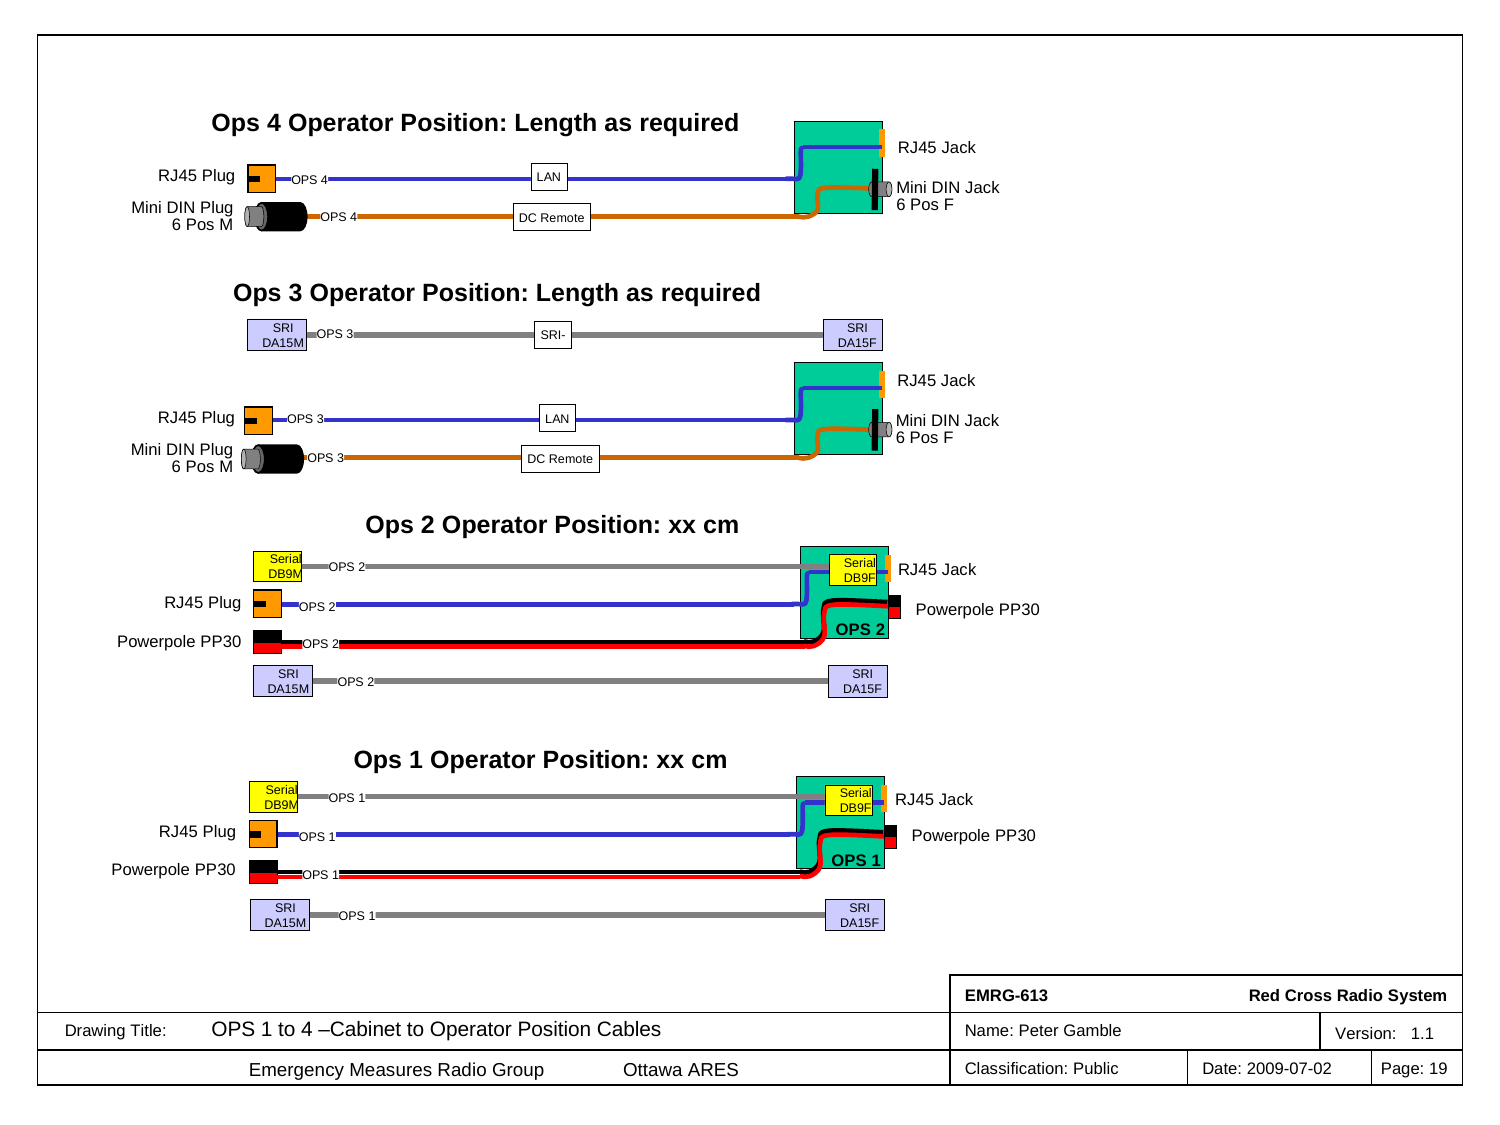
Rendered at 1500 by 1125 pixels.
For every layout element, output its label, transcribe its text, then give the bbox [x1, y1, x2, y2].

text_box Powerpole PP30 [896, 820, 1051, 853]
text_box Serial DB9F [829, 554, 877, 586]
text_box [257, 630, 282, 654]
text_box DC Remote [513, 203, 591, 231]
text_box OPS 1 [302, 866, 340, 882]
text_box OPS 3 [287, 411, 325, 427]
text_box SRI DA15M [247, 318, 307, 351]
text_box Ops 1 Operator Position: xx cm [338, 736, 744, 782]
text_box RJ45 Plug [143, 402, 250, 436]
text_box Powerpole PP30 [102, 625, 257, 659]
text_box OPS 1 [328, 789, 366, 805]
text_box RJ45 Jack [883, 128, 992, 165]
text_box 3 [257, 202, 269, 231]
text_box RJ45 Plug [143, 160, 251, 193]
text_box [257, 590, 282, 618]
text_box SRI DA15M [249, 899, 310, 931]
text_box SRI DA15M [252, 665, 312, 697]
text_box OPS 2 [337, 673, 375, 689]
text_box [884, 825, 896, 842]
text_box SRI DA15F [825, 899, 885, 931]
text_box 3 [241, 449, 247, 469]
text_box Mini DIN Plug 6 Pos M [116, 192, 249, 242]
text_box OPS 2 [328, 559, 366, 575]
text_box DC Remote [521, 445, 600, 473]
text_box Serial DB9M [253, 551, 302, 582]
text_box [251, 165, 276, 193]
text_box OPS 3 [316, 325, 354, 342]
text_box OPS 1 [816, 842, 896, 878]
text_box Powerpole PP30 [96, 854, 251, 887]
text_box RJ45 Jack [880, 781, 989, 817]
text_box OPS 2 [820, 611, 901, 647]
text_box OPS 3 [307, 449, 345, 466]
text_box SRI DA15F [828, 665, 888, 697]
text_box [262, 202, 307, 231]
text_box OPS 1 to 4 –Cabinet to Operator Position Cables [196, 1008, 677, 1049]
text_box Serial DB9M [249, 781, 297, 812]
text_box RJ45 Plug [144, 816, 251, 849]
text_box SRI- [534, 321, 572, 348]
text_box 3 [886, 422, 892, 437]
text_box [251, 860, 278, 884]
text_box RJ45 Jack [883, 550, 992, 587]
text_box [251, 820, 278, 848]
text_box RJ45 Jack [882, 361, 991, 398]
text_box OPS 1 [338, 907, 376, 923]
text_box [248, 206, 264, 227]
text_box Ops 4 Operator Position: Length as required [196, 98, 756, 144]
text_box [250, 407, 273, 435]
text_box Mini DIN Jack 6 Pos F [881, 172, 1016, 222]
text_box Ops 2 Operator Position: xx cm [350, 501, 756, 547]
text_box [261, 445, 304, 473]
text_box LAN [539, 404, 576, 432]
text_box [879, 181, 888, 197]
text_box Mini DIN Jack 6 Pos F [881, 405, 1015, 455]
text_box OPS 4 [320, 209, 358, 225]
text_box [245, 449, 261, 469]
text_box OPS 4 [291, 172, 329, 188]
text_box OPS 2 [298, 598, 336, 614]
text_box Serial DB9F [824, 784, 873, 816]
text_box SRI DA15F [823, 319, 883, 351]
text_box [879, 422, 887, 437]
text_box Mini DIN Plug 6 Pos M [115, 434, 249, 484]
text_box RJ45 Plug [149, 587, 257, 620]
text_box OPS 2 [302, 636, 340, 652]
text_box OPS 1 [298, 828, 336, 844]
text_box Page: <number> [1362, 1049, 1463, 1086]
text_box [888, 595, 900, 611]
text_box 3 [253, 445, 265, 473]
text_box LAN [530, 162, 568, 190]
text_box 3 [886, 181, 892, 197]
text_box Ops 3 Operator Position: Length as required [218, 268, 778, 315]
text_box Emergency Measures Radio Group Ottawa ARES [50, 1049, 938, 1086]
text_box 3 [244, 206, 250, 227]
text_box Powerpole PP30 [900, 593, 1055, 627]
